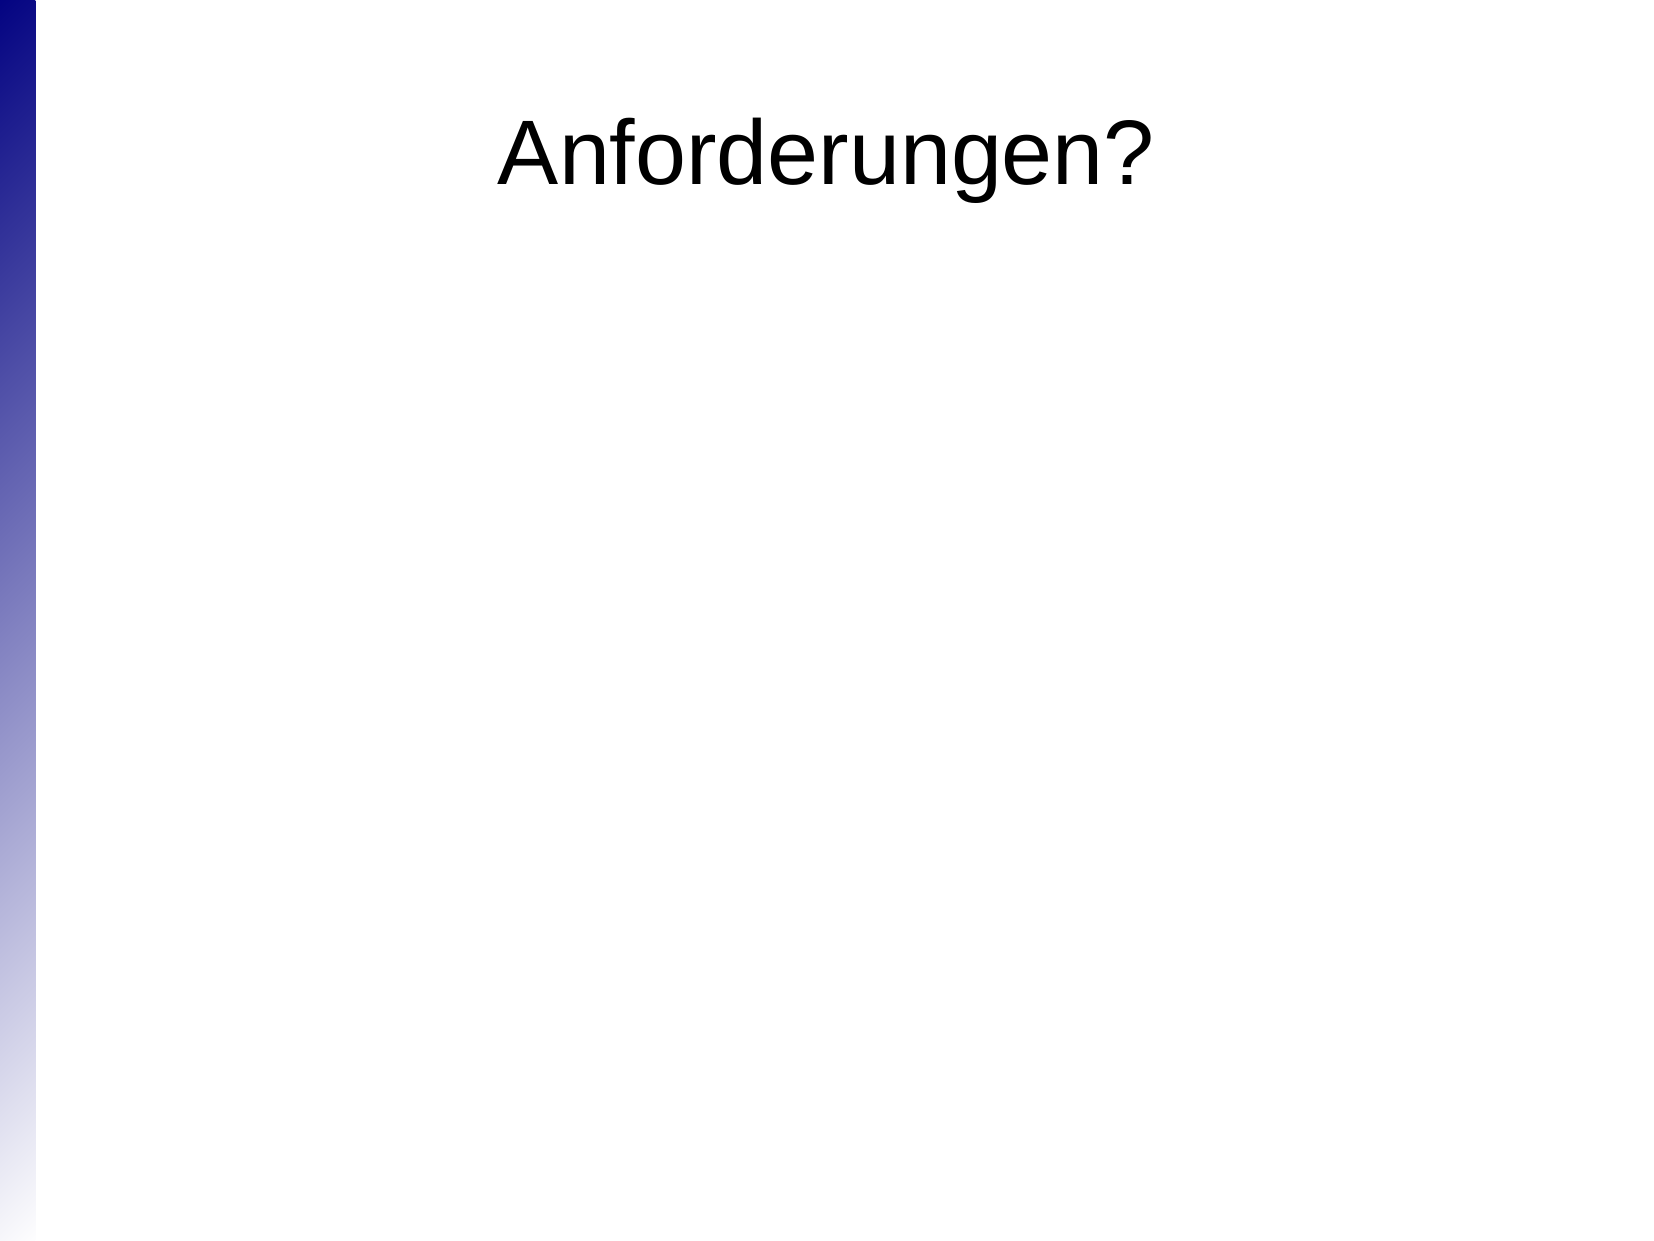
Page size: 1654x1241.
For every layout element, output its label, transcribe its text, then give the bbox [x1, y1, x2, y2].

title Anforderungen? [82, 49, 1571, 257]
